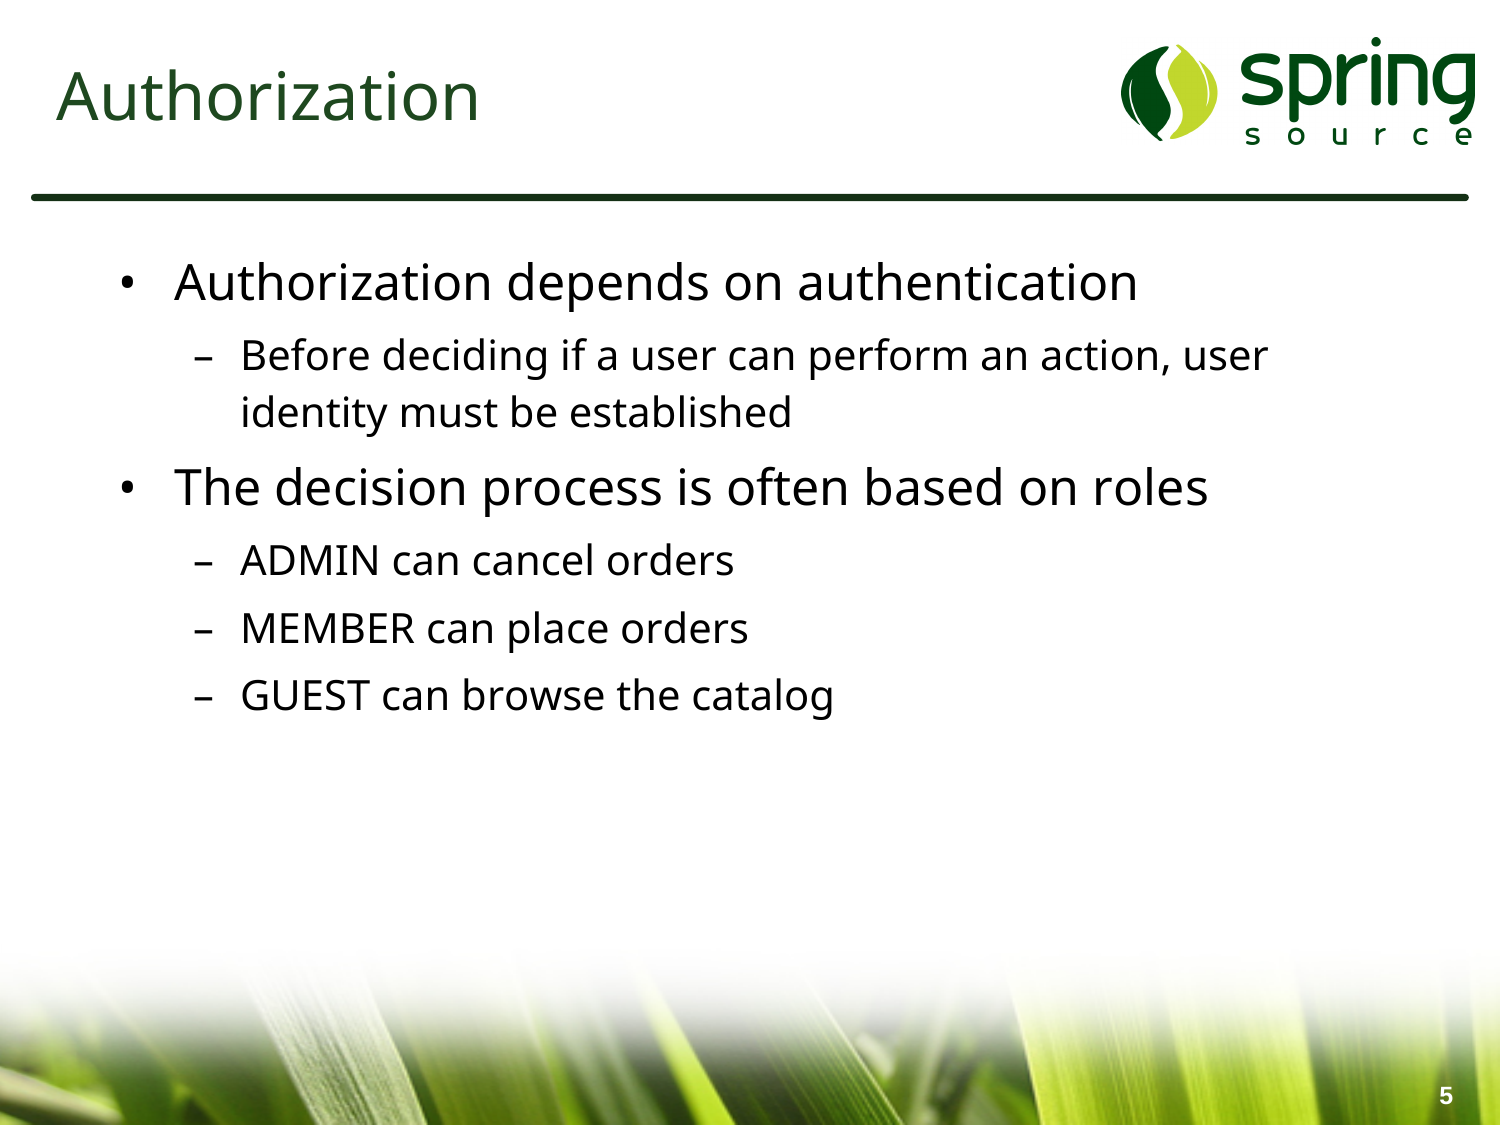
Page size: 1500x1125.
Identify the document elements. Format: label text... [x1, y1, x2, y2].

title Authorization [56, 14, 1089, 176]
picture [1121, 37, 1475, 145]
picture [0, 944, 1500, 1125]
list Authorization depends on authentication Before deciding if a user can perform an action, user identity must be established The decision process is often based on roles ADMIN can cancel orders MEMBER can place orders GUEST can browse the catalog [103, 239, 1394, 703]
